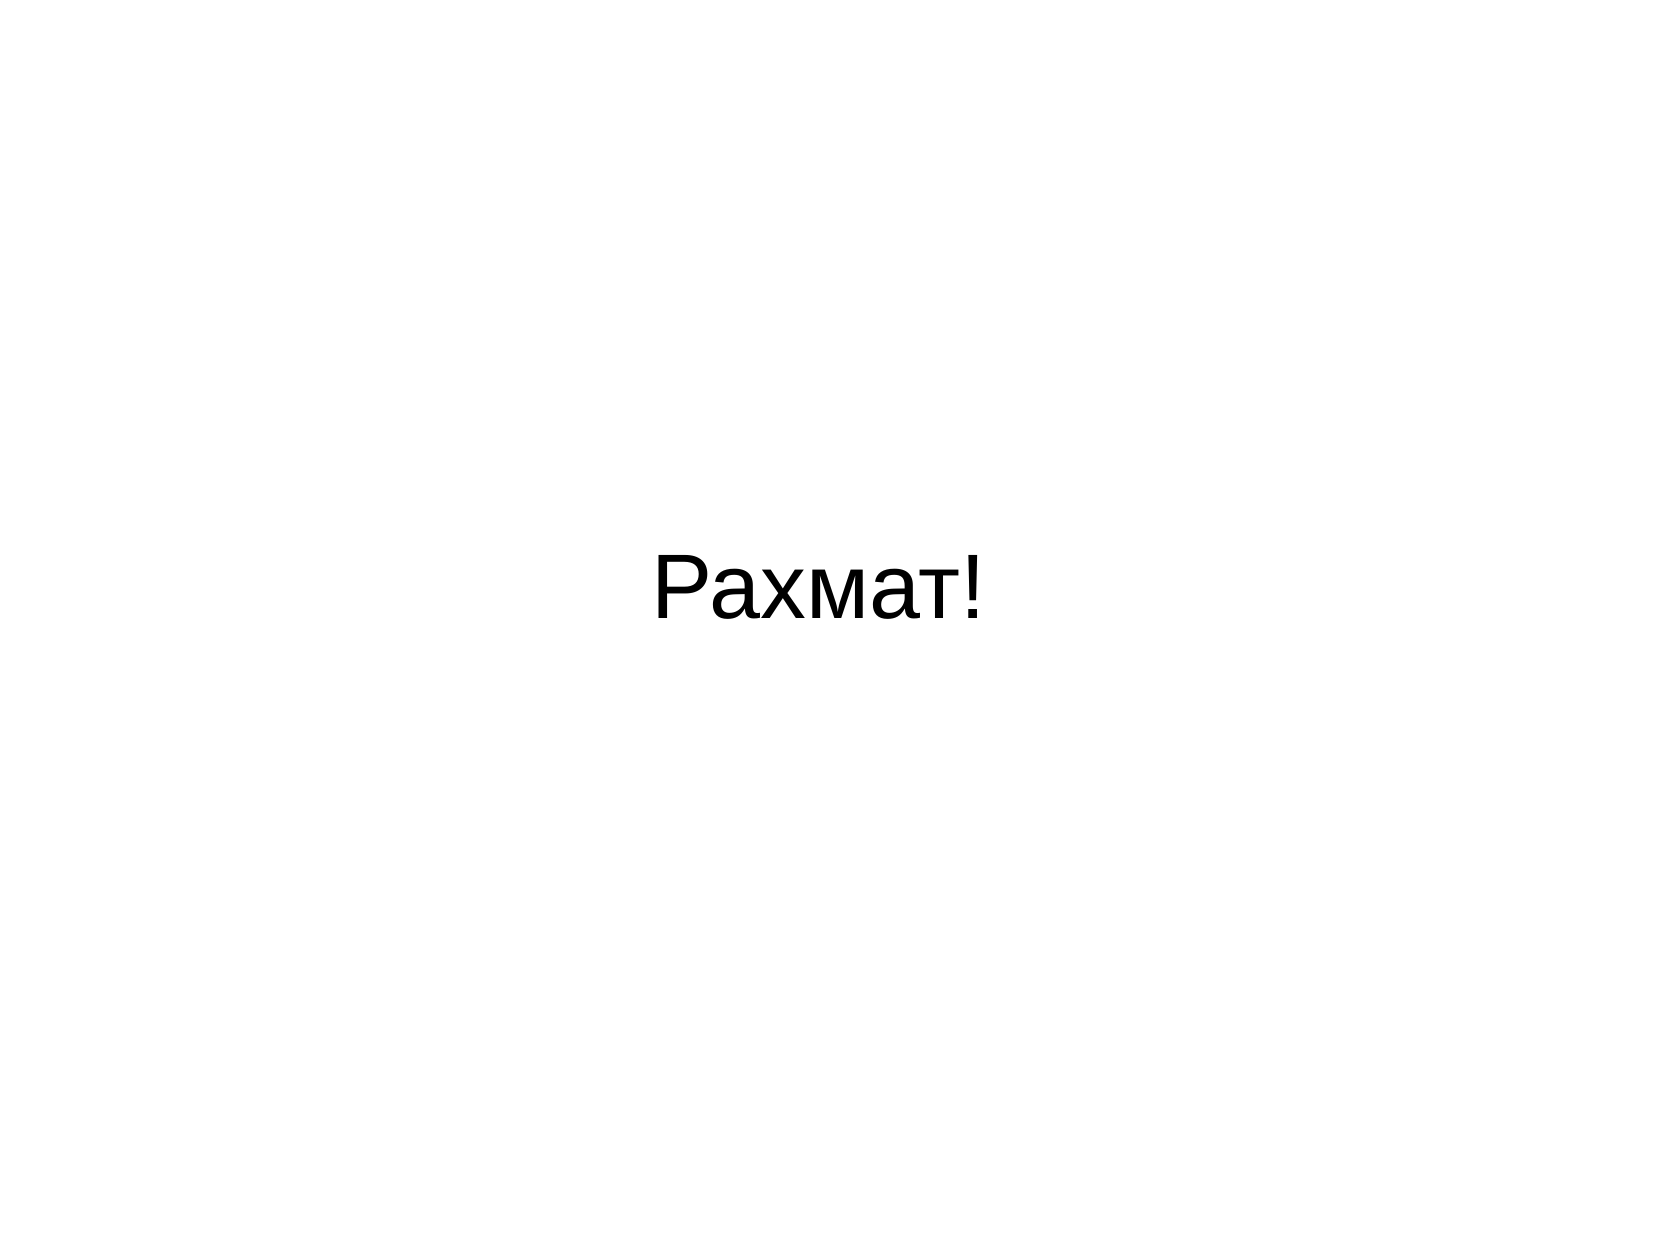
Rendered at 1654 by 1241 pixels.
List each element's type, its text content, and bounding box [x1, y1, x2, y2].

title Рахмат! [75, 482, 1564, 691]
